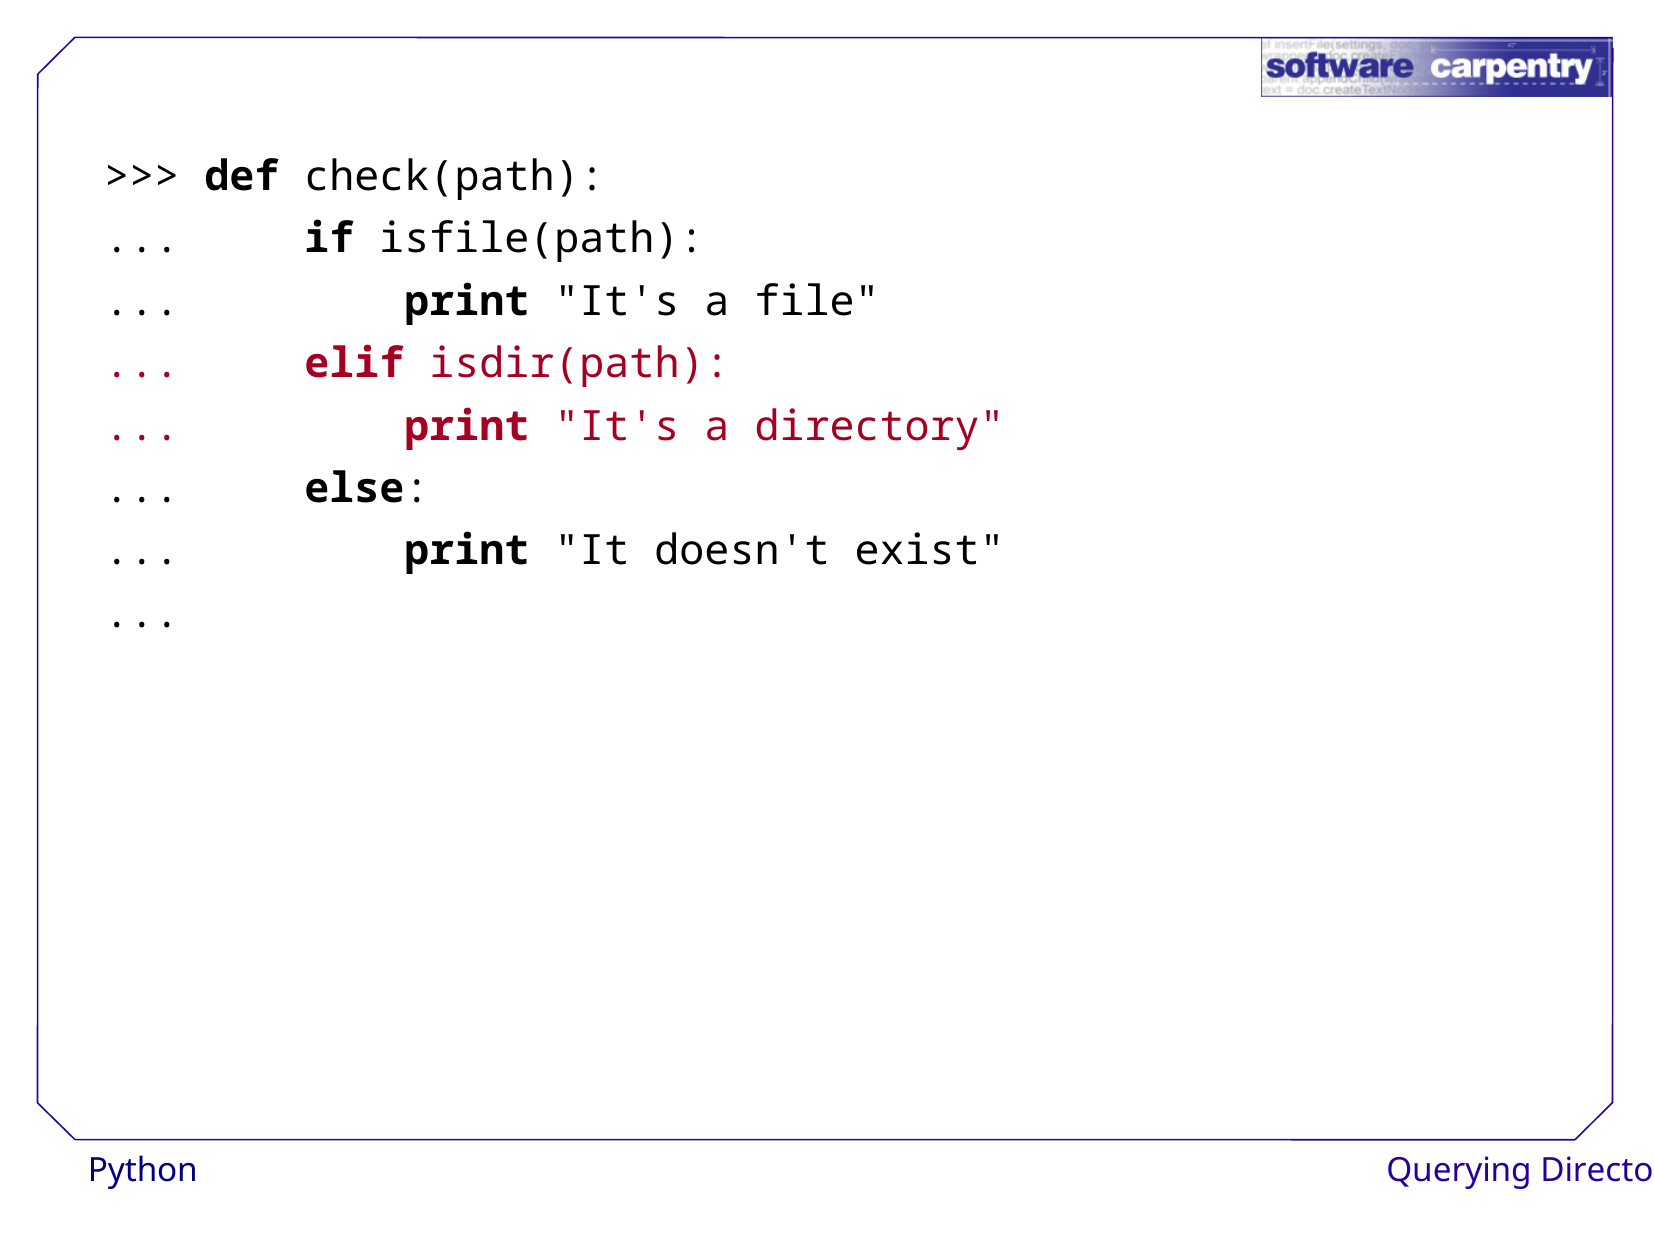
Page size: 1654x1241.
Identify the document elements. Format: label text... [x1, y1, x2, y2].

text_box >>> def check(path): ... if isfile(path): ... print "It's a file" ... elif isdir(path): ... print "It's a directory" ... else: ... print "It doesn't exist" ... [89, 128, 1512, 1037]
picture [1261, 39, 1613, 97]
